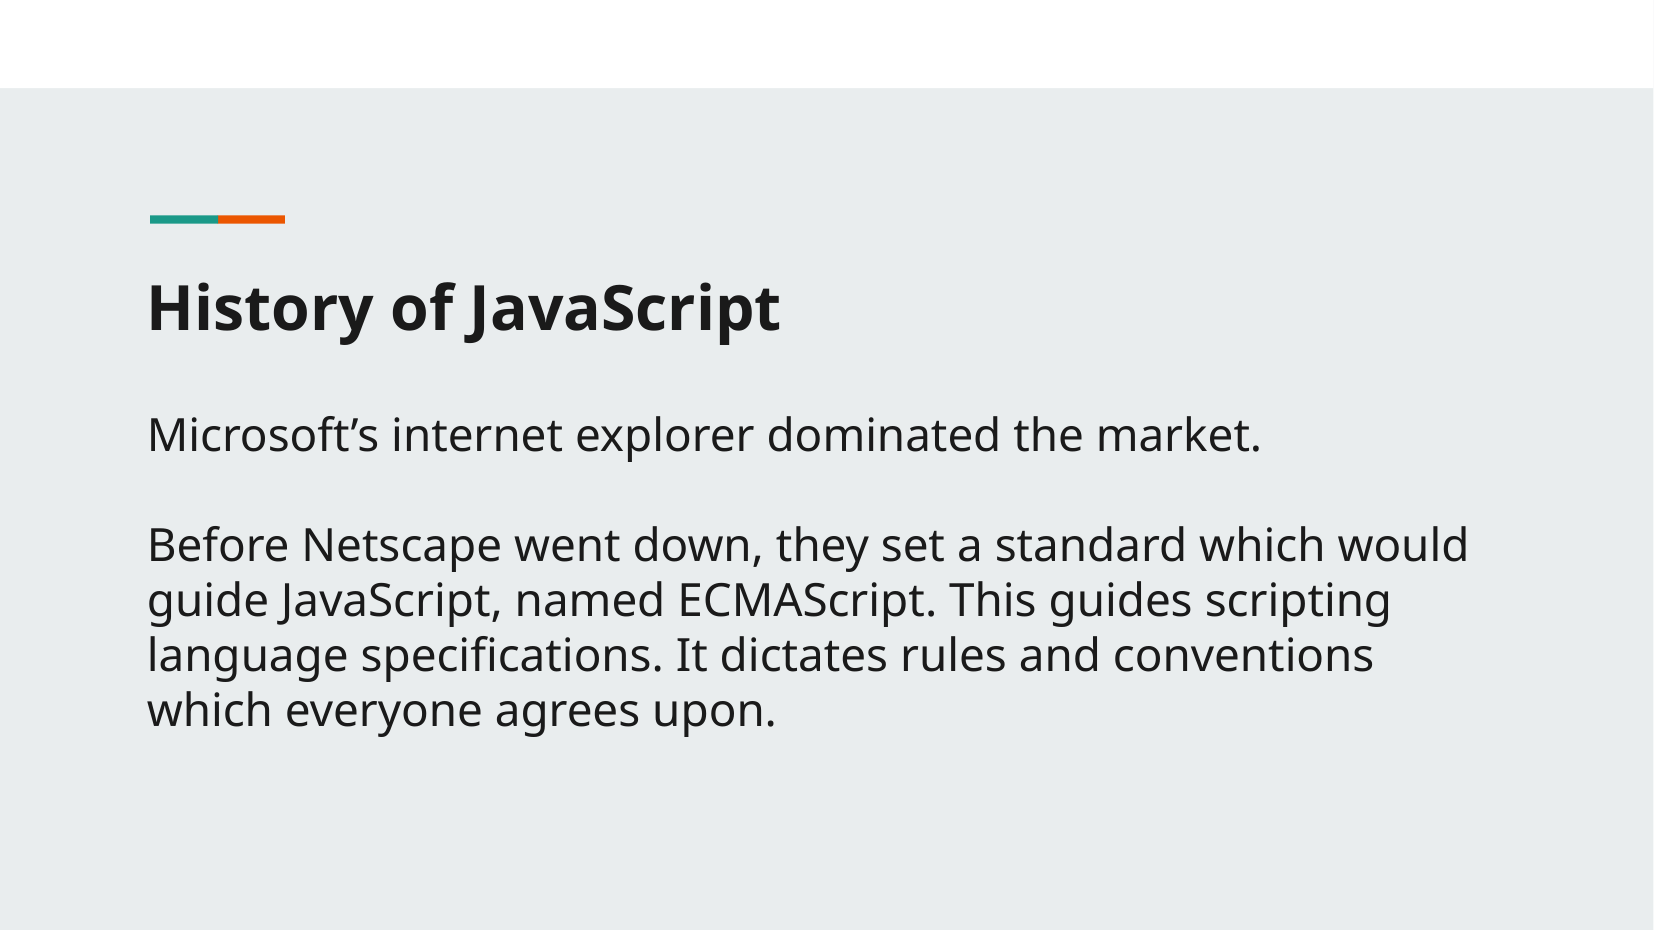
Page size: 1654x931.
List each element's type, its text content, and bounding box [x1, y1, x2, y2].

title History of JavaScript Microsoft’s internet explorer dominated the market. Before Netscape went down, they set a standard which would guide JavaScript, named ECMAScript. This guides scripting language specifications. It dictates rules and conventions which everyone agrees upon. [131, 252, 1523, 554]
